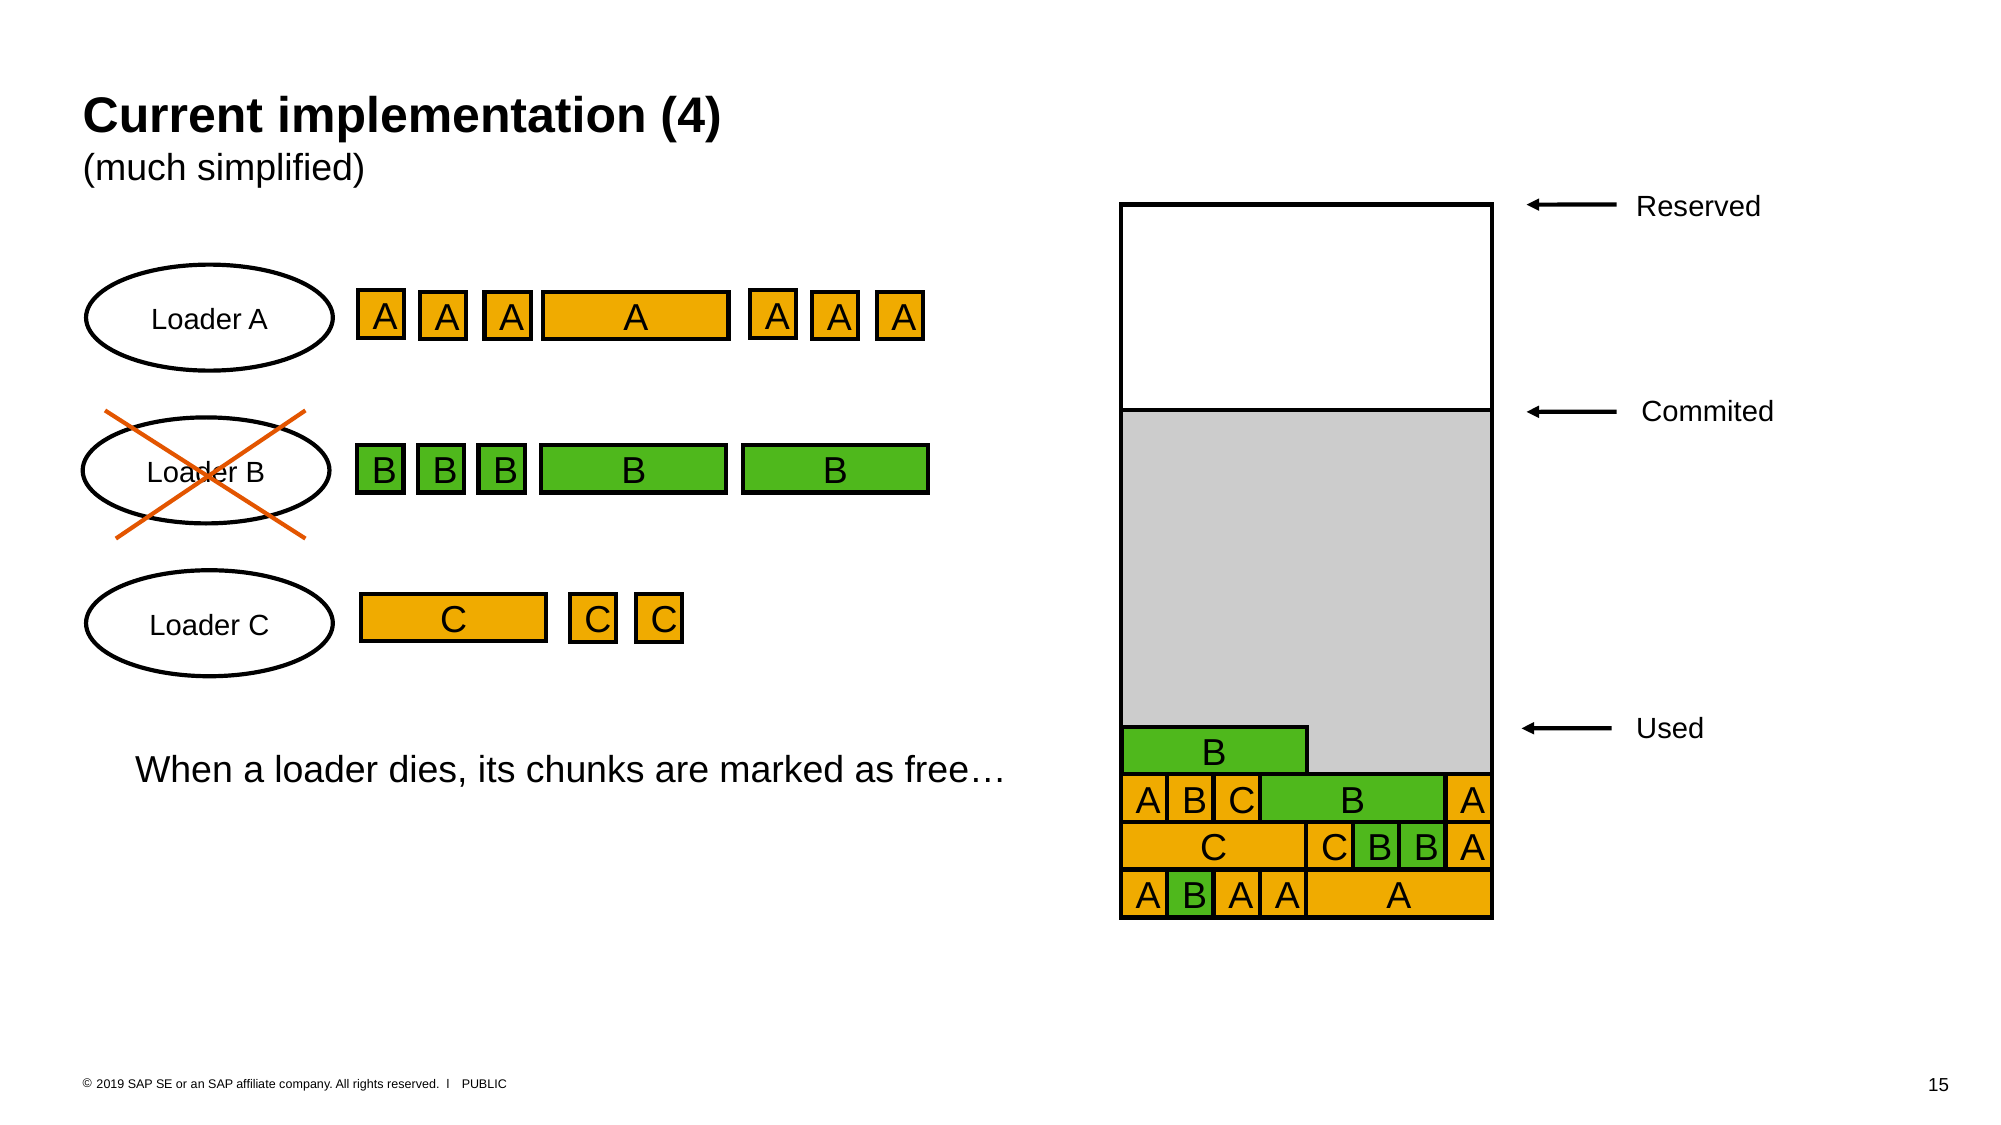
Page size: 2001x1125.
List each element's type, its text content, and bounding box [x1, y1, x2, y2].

text_box Used [1636, 709, 1705, 745]
text_box B [1167, 869, 1213, 917]
text_box A [1445, 822, 1492, 870]
text_box A [357, 290, 405, 338]
text_box A [1446, 774, 1492, 822]
text_box A [419, 291, 467, 340]
text_box [1120, 410, 1492, 774]
text_box Loader B [151, 481, 266, 524]
text_box A [1120, 869, 1167, 917]
text_box A [1213, 869, 1260, 917]
text_box A [1260, 869, 1306, 917]
text_box B [1167, 775, 1213, 822]
text_box C [635, 594, 683, 642]
text_box B [1399, 822, 1445, 870]
text_box B [478, 444, 525, 493]
text_box B [541, 444, 727, 493]
text_box C [1306, 822, 1352, 870]
text_box A [1120, 774, 1167, 822]
text_box B [742, 444, 928, 493]
text_box A [543, 291, 729, 340]
text_box B [1259, 774, 1446, 822]
text_box C [1213, 775, 1259, 822]
text_box A [1306, 870, 1492, 918]
text_box A [749, 290, 797, 338]
text_box Loader B [82, 429, 194, 517]
text_box C [361, 594, 547, 642]
text_box C [1120, 822, 1306, 869]
text_box Reserved [1636, 186, 1762, 222]
text_box A [484, 291, 531, 340]
text_box C [569, 594, 617, 642]
text_box B [417, 444, 465, 493]
text_box When a loader dies, its chunks are marked as free… [134, 744, 1048, 790]
text_box B [1352, 822, 1399, 870]
text_box Loader B [135, 417, 277, 472]
text_box A [812, 291, 859, 340]
text_box A [876, 291, 923, 340]
text_box Loader A [86, 264, 333, 371]
text_box Commited [1641, 392, 1775, 428]
text_box Loader C [86, 570, 333, 677]
text_box B [1121, 726, 1307, 775]
text_box B [357, 444, 404, 493]
text_box Loader B [215, 429, 330, 515]
title Current implementation (4) (much simplified) [82, 82, 1918, 189]
